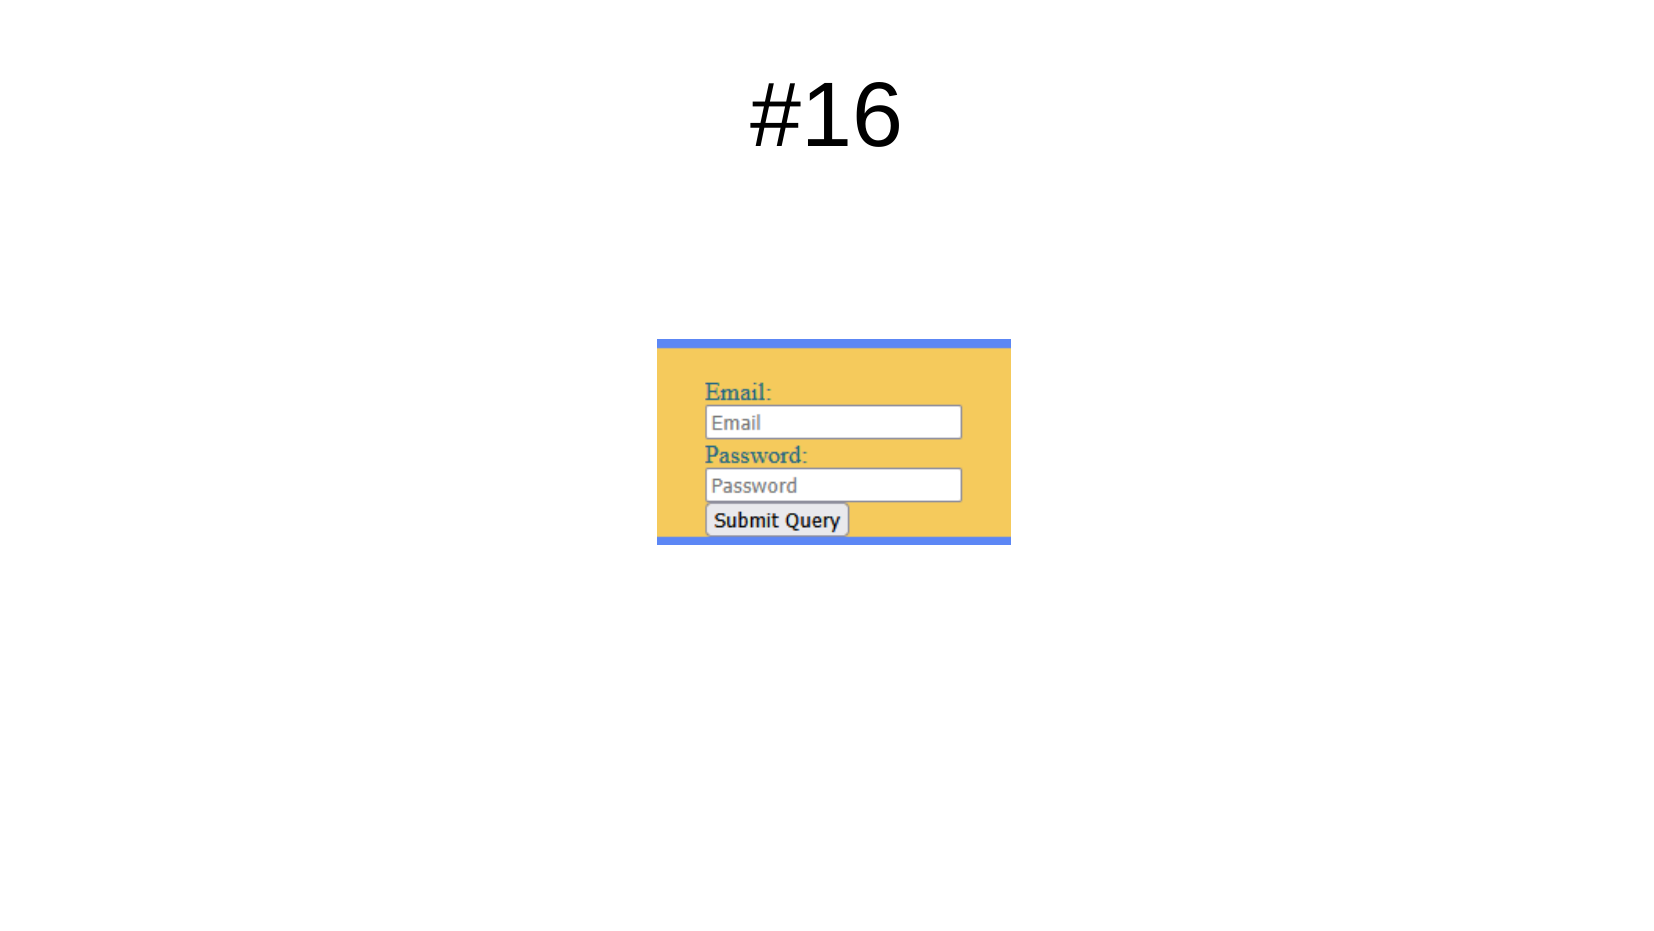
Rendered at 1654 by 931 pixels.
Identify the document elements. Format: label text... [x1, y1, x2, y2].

picture [657, 339, 1011, 545]
title #16 [82, 37, 1571, 193]
